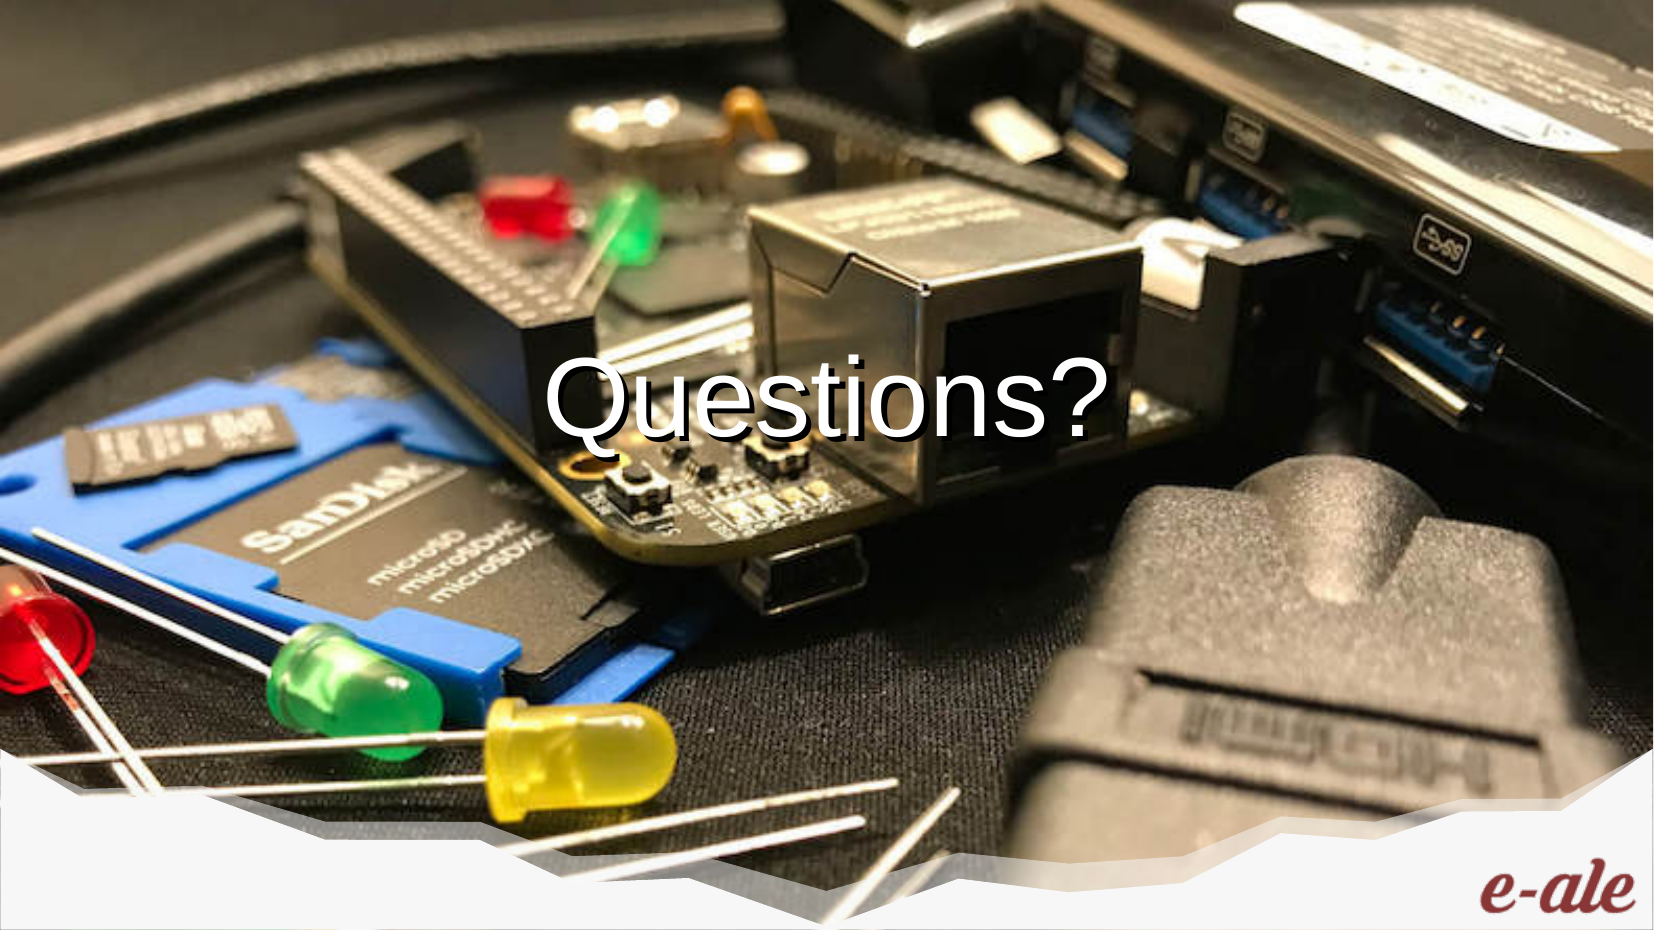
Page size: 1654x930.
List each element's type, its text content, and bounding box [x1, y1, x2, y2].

picture [0, 0, 1654, 930]
subtitle Questions? [82, 37, 1571, 757]
